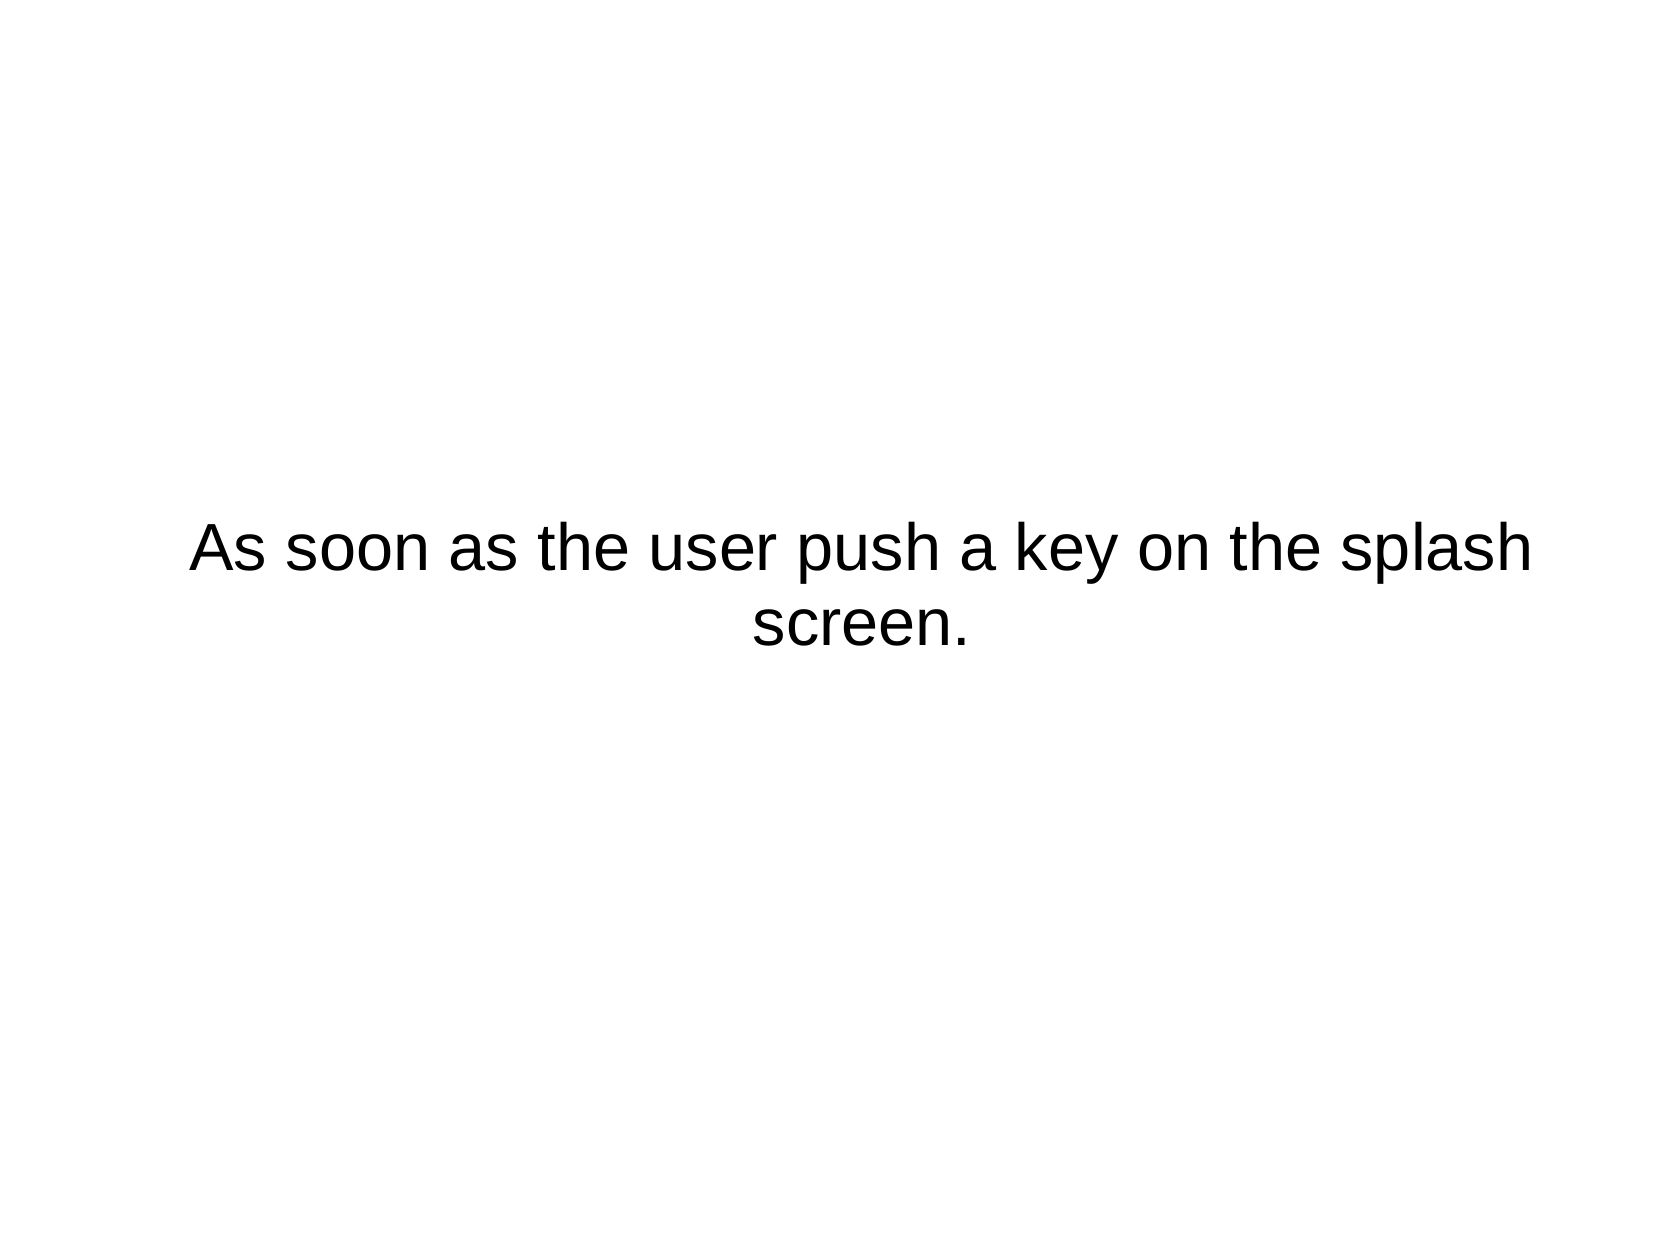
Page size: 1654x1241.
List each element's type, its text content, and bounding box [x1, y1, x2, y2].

list As soon as the user push a key on the splash screen. [82, 197, 1571, 1016]
